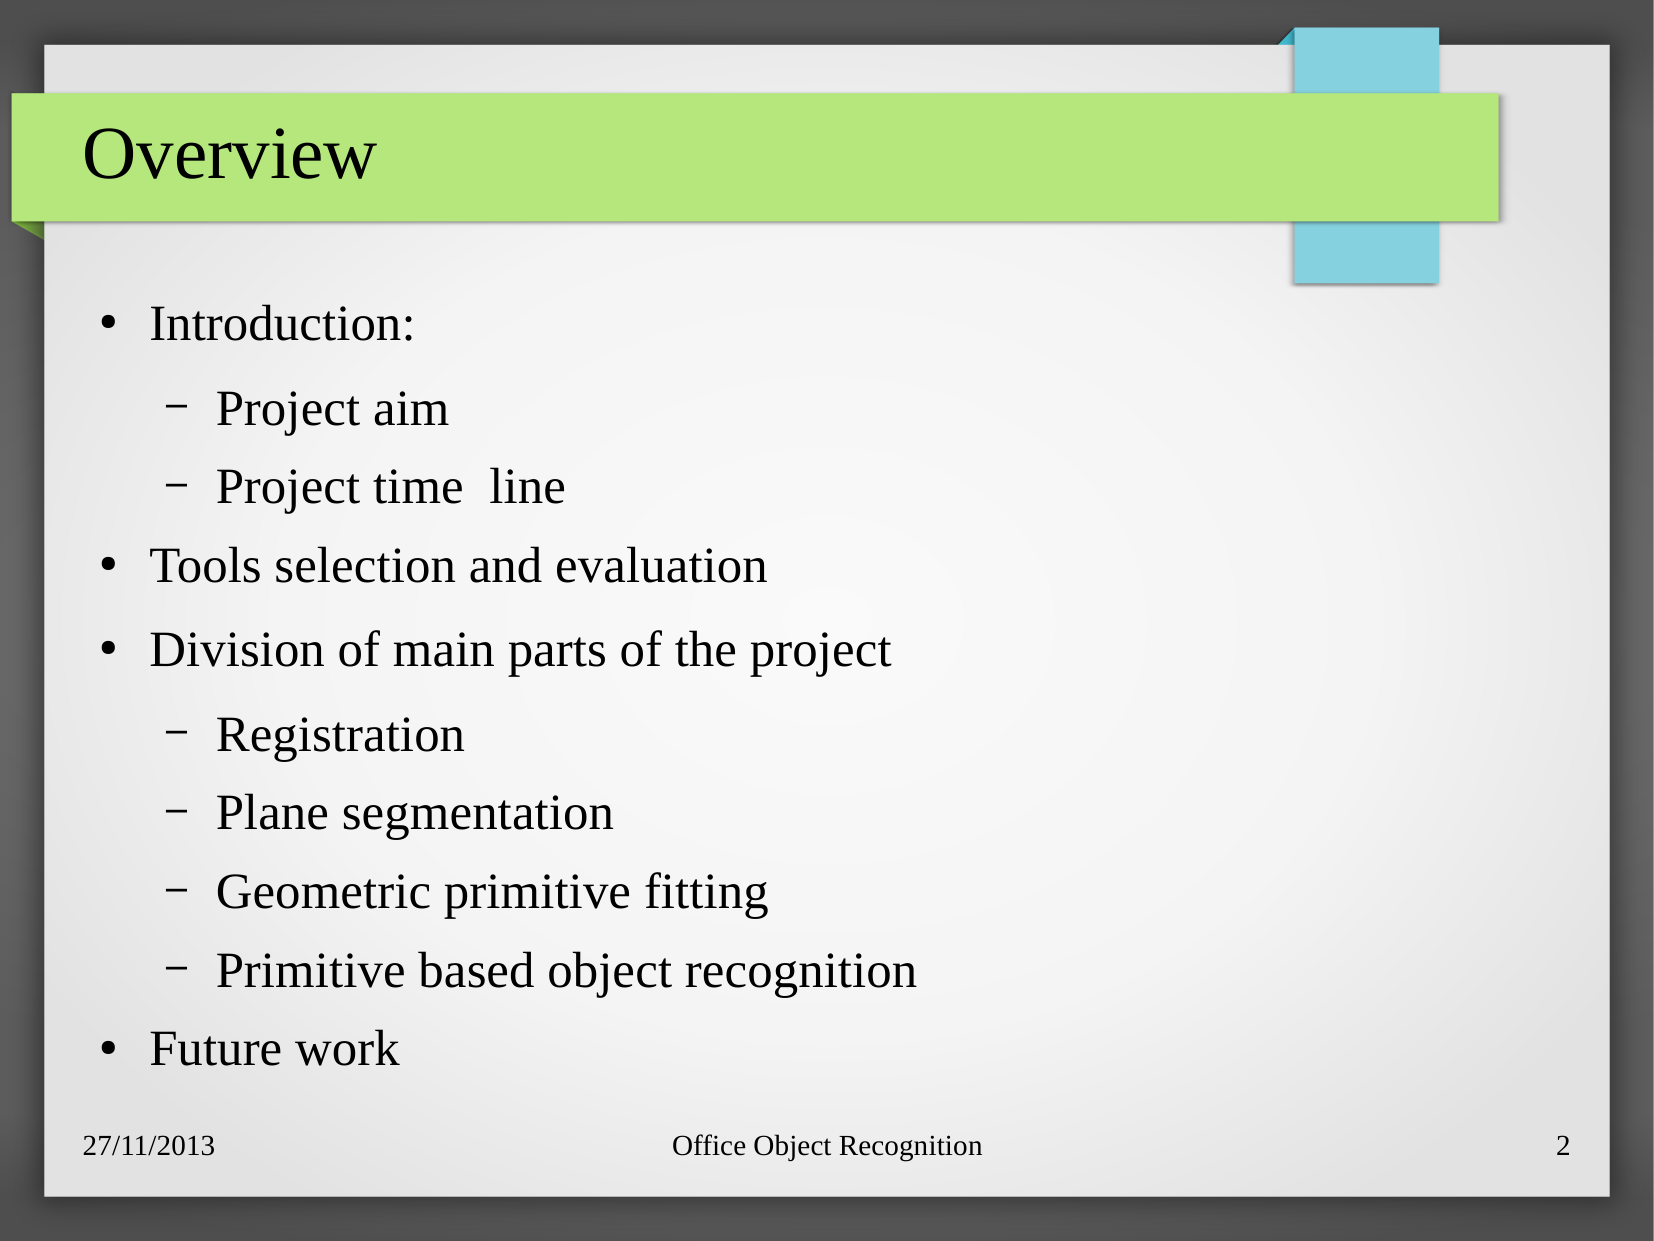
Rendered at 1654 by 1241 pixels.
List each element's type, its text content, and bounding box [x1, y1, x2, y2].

title Overview [82, 94, 1264, 213]
list Introduction: Project aim Project time line Tools selection and evaluation Division of main parts of the project Registration Plane segmentation Geometric primitive fitting Primitive based object recognition Future work [82, 295, 1591, 1081]
picture [0, 0, 1654, 1241]
